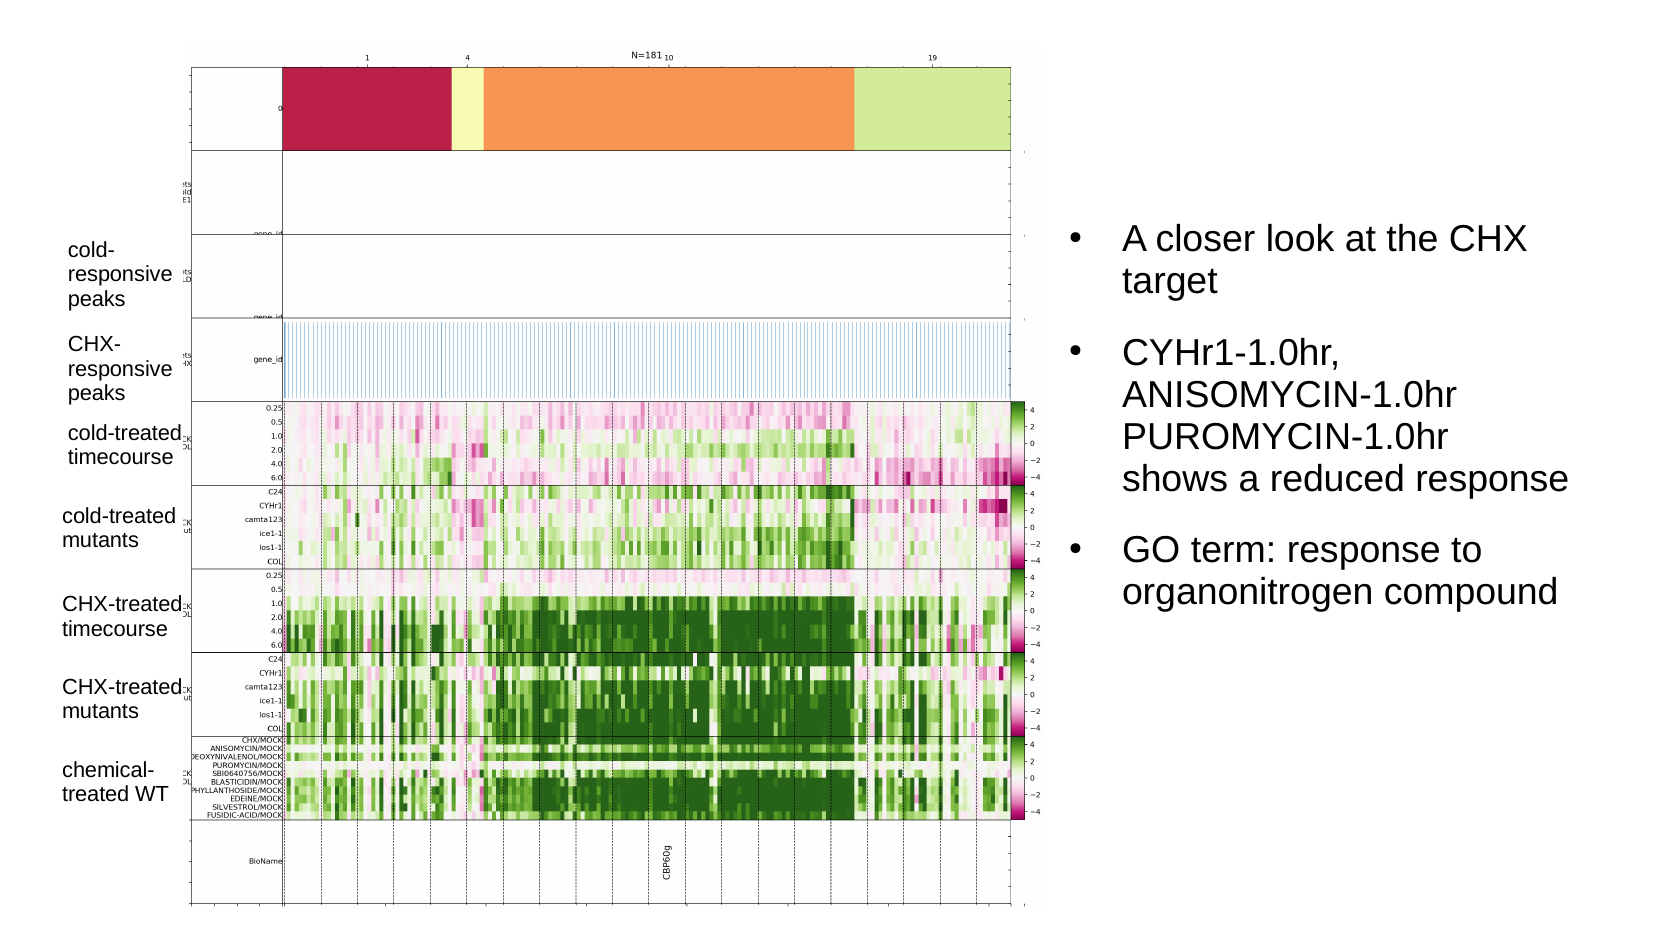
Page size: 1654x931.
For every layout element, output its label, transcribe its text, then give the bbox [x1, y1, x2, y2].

text_box cold-responsive peaks [53, 230, 195, 325]
text_box cold-treated mutants [47, 496, 249, 584]
text_box CHX-treated mutants [47, 667, 249, 774]
list A closer look at the CHX target CYHr1-1.0hr, ANISOMYCIN-1.0hr PUROMYCIN-1.0hr shows a reduced response GO term: response to organonitrogen compound [1051, 217, 1571, 758]
text_box CHX-responsive peaks [53, 325, 195, 420]
text_box chemical-treated WT [47, 750, 225, 857]
text_box cold-treated timecourse [53, 413, 243, 496]
picture [183, 46, 1046, 910]
text_box CHX-treated timecourse [47, 584, 249, 667]
